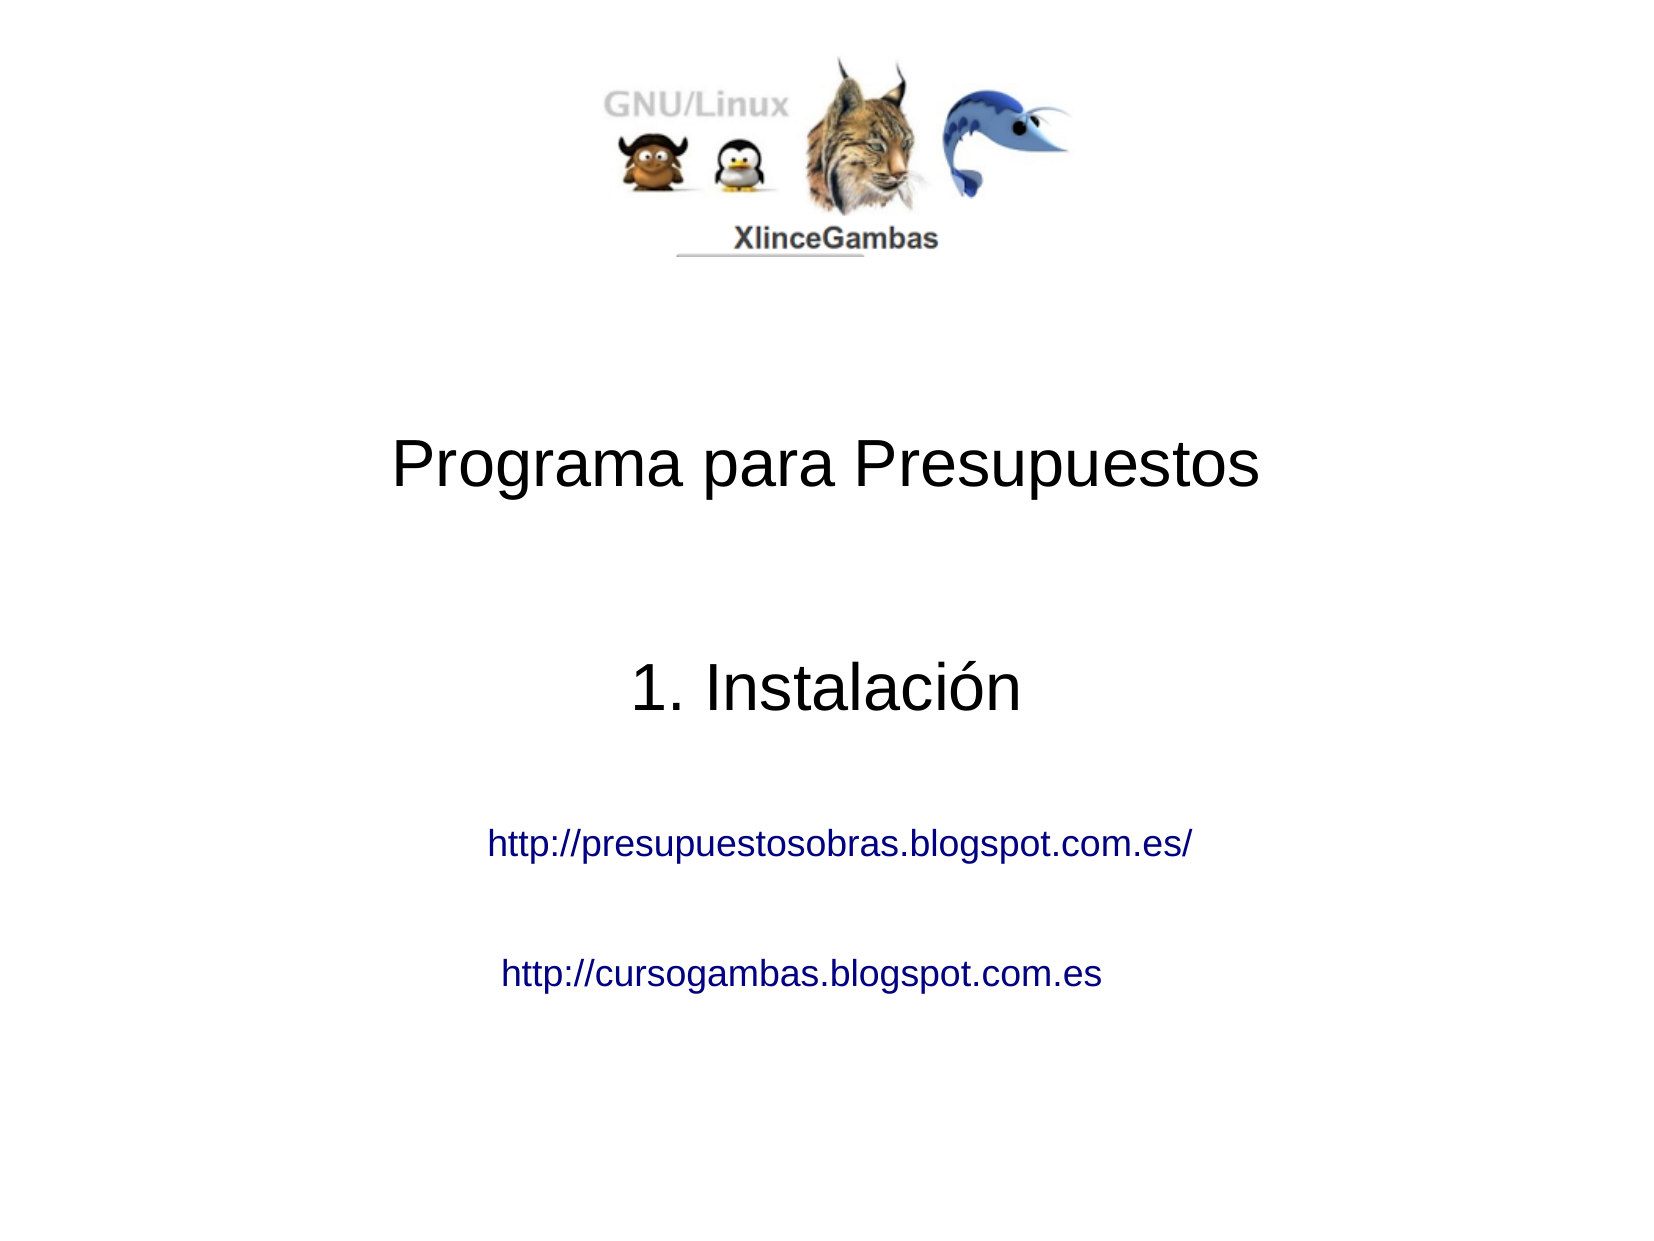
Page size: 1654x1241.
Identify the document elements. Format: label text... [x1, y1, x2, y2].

text_box http://presupuestosobras.blogspot.com.es/ [472, 814, 1312, 885]
picture [575, 49, 1078, 257]
subtitle Programa para Presupuestos 1. Instalación [82, 290, 1571, 1010]
text_box http://cursogambas.blogspot.com.es [486, 944, 1205, 1015]
